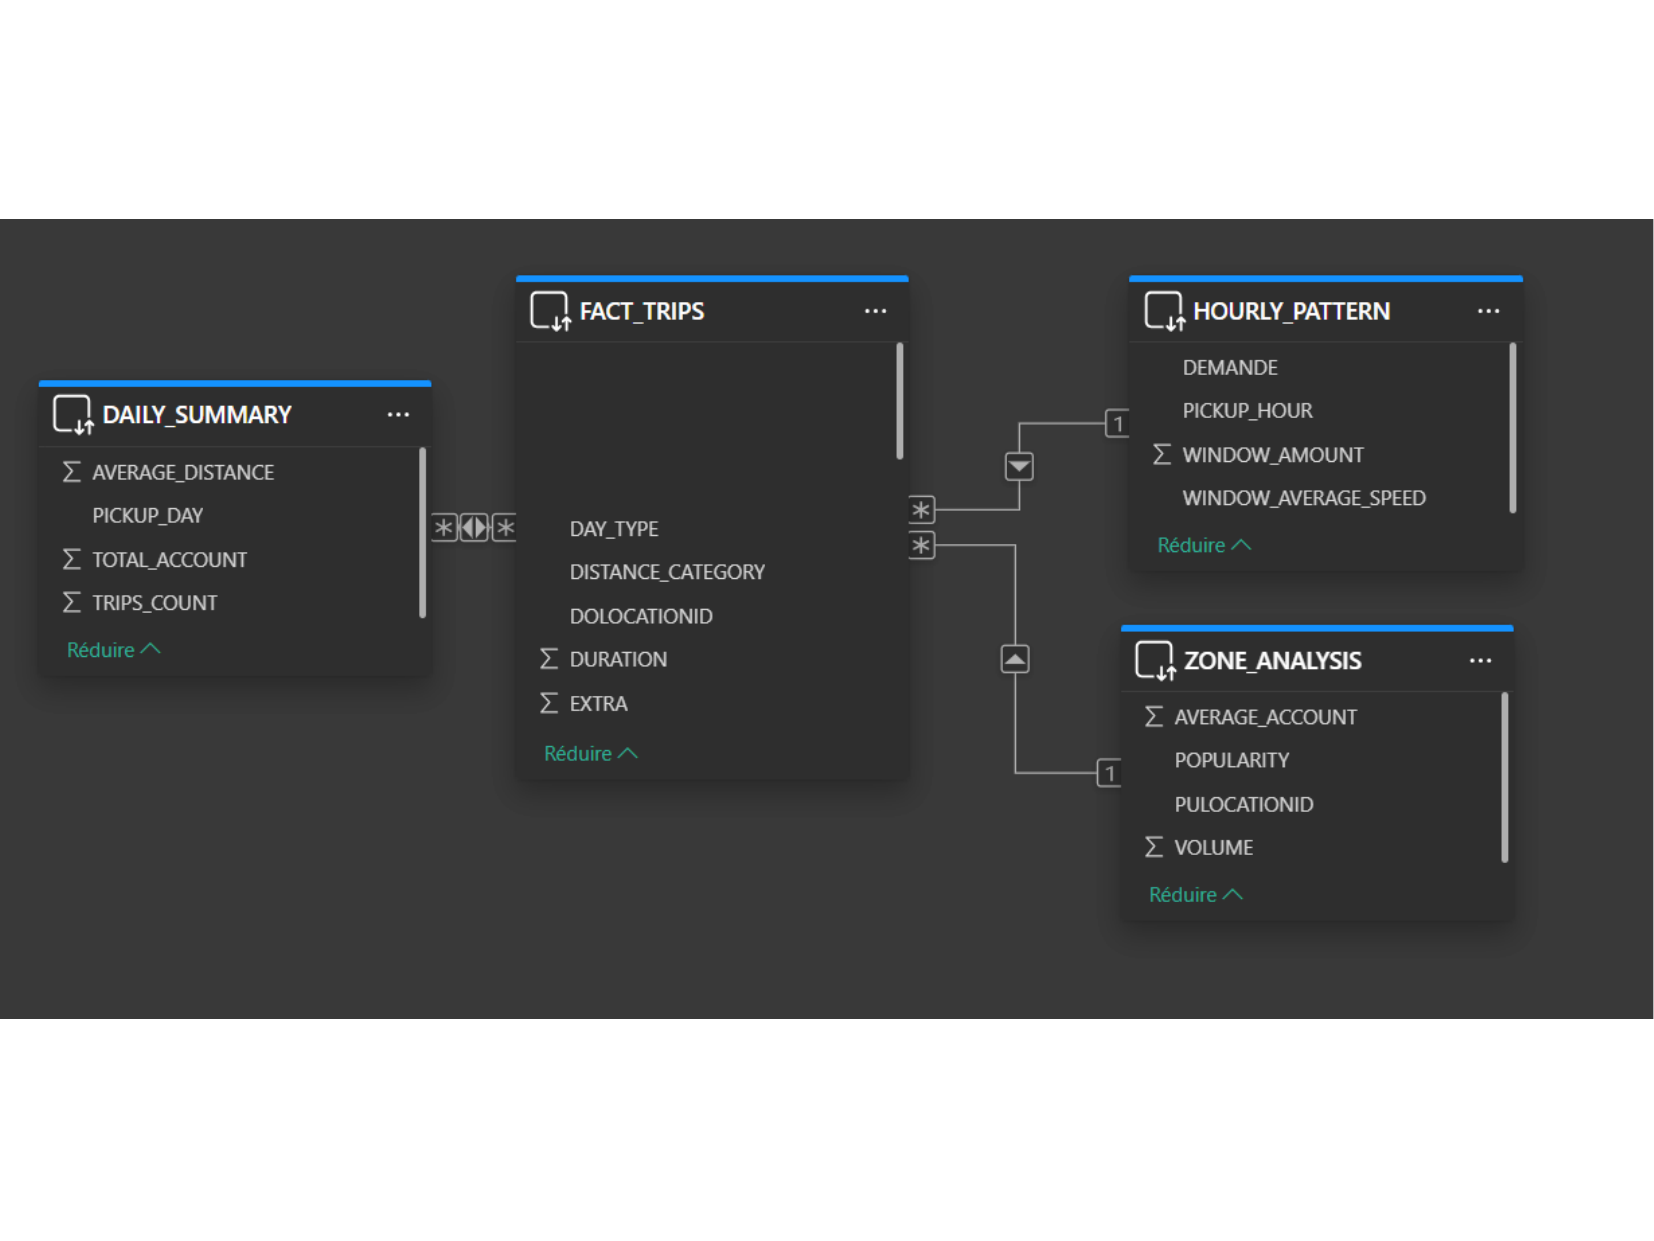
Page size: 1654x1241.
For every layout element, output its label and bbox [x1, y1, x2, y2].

picture [0, 219, 1654, 1019]
